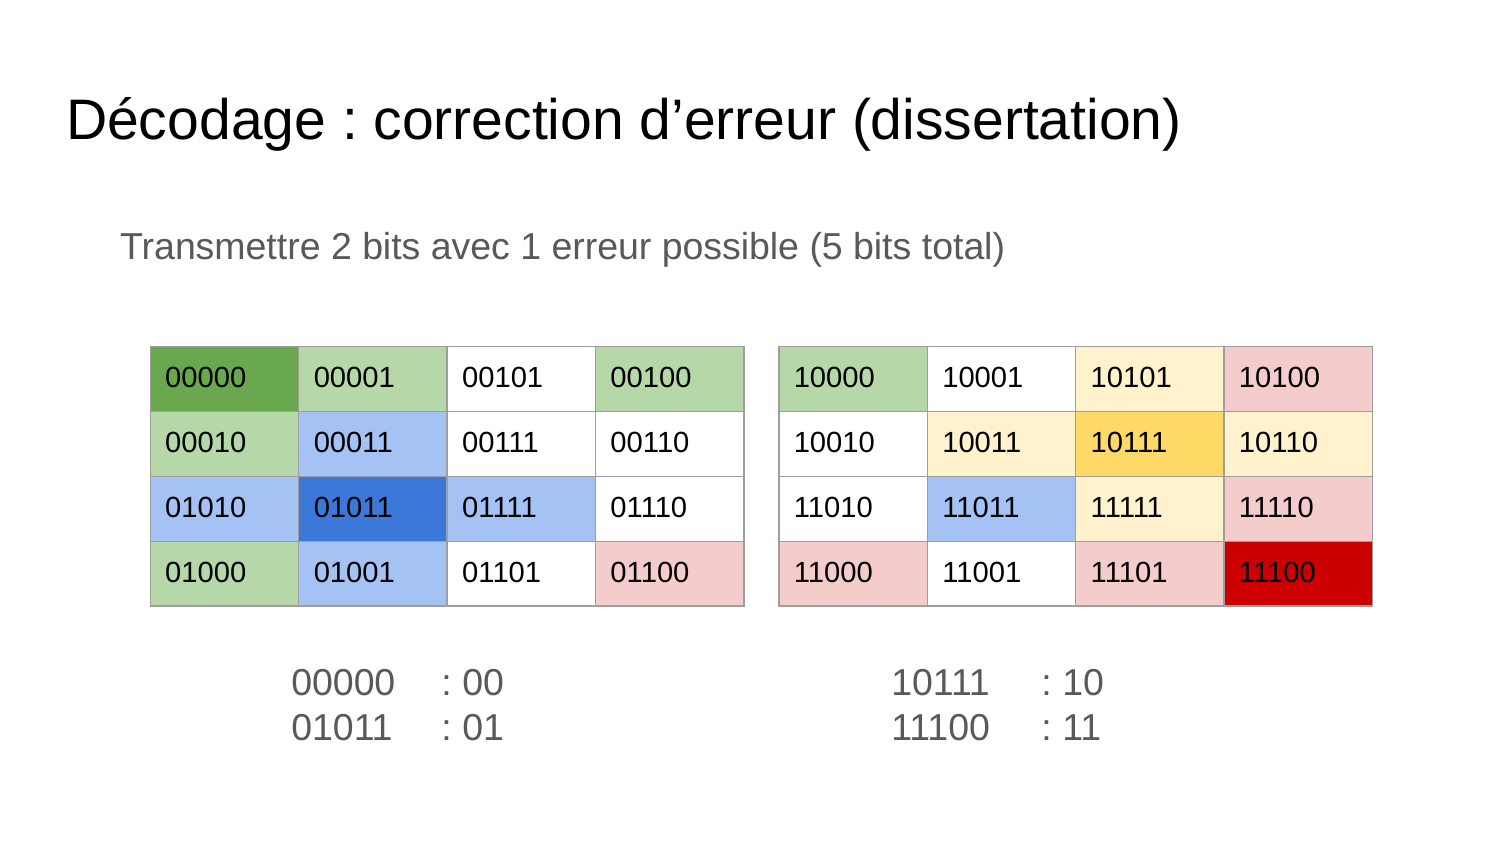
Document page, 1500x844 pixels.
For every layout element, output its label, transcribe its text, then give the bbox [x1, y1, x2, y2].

table_header 10100 [1225, 347, 1372, 411]
table_cell 00111 [448, 412, 595, 476]
table_cell 01101 [448, 542, 595, 605]
table_cell 01011 [299, 477, 446, 541]
table_cell 00110 [596, 412, 743, 476]
title Décodage : correction d’erreur (dissertation) [51, 72, 1449, 167]
table_cell 11101 [1076, 542, 1223, 605]
table_header 00000 [151, 347, 298, 411]
table_cell 11000 [780, 542, 927, 605]
table_header 10101 [1076, 347, 1223, 411]
table_cell 01100 [596, 542, 743, 605]
table_cell 11010 [780, 477, 927, 541]
table_cell 11111 [1076, 477, 1223, 541]
table_cell 01111 [448, 477, 595, 541]
text_box Transmettre 2 bits avec 1 erreur possible (5 bits total) [105, 206, 1429, 282]
table_cell 11001 [928, 542, 1075, 605]
table_header 00100 [596, 347, 743, 411]
table_cell 01001 [299, 542, 446, 605]
table_cell 01110 [596, 477, 743, 541]
table_header 10001 [928, 347, 1075, 411]
table_cell 00010 [151, 412, 298, 476]
table_header 00101 [448, 347, 595, 411]
table_cell 00011 [299, 412, 446, 476]
table_cell 11011 [928, 477, 1075, 541]
table_cell 11100 [1225, 542, 1372, 605]
table_cell 11110 [1225, 477, 1372, 541]
table_header 10000 [780, 347, 927, 411]
table_cell 01010 [151, 477, 298, 541]
table_header 00001 [299, 347, 446, 411]
table_cell 10110 [1225, 412, 1372, 476]
table_cell 10010 [780, 412, 927, 476]
table_cell 10011 [928, 412, 1075, 476]
text_box 00000 : 00 10111 : 10 01011 : 01 11100 : 11 [276, 642, 1241, 785]
table_cell 10111 [1076, 412, 1223, 476]
table_cell 01000 [151, 542, 298, 605]
